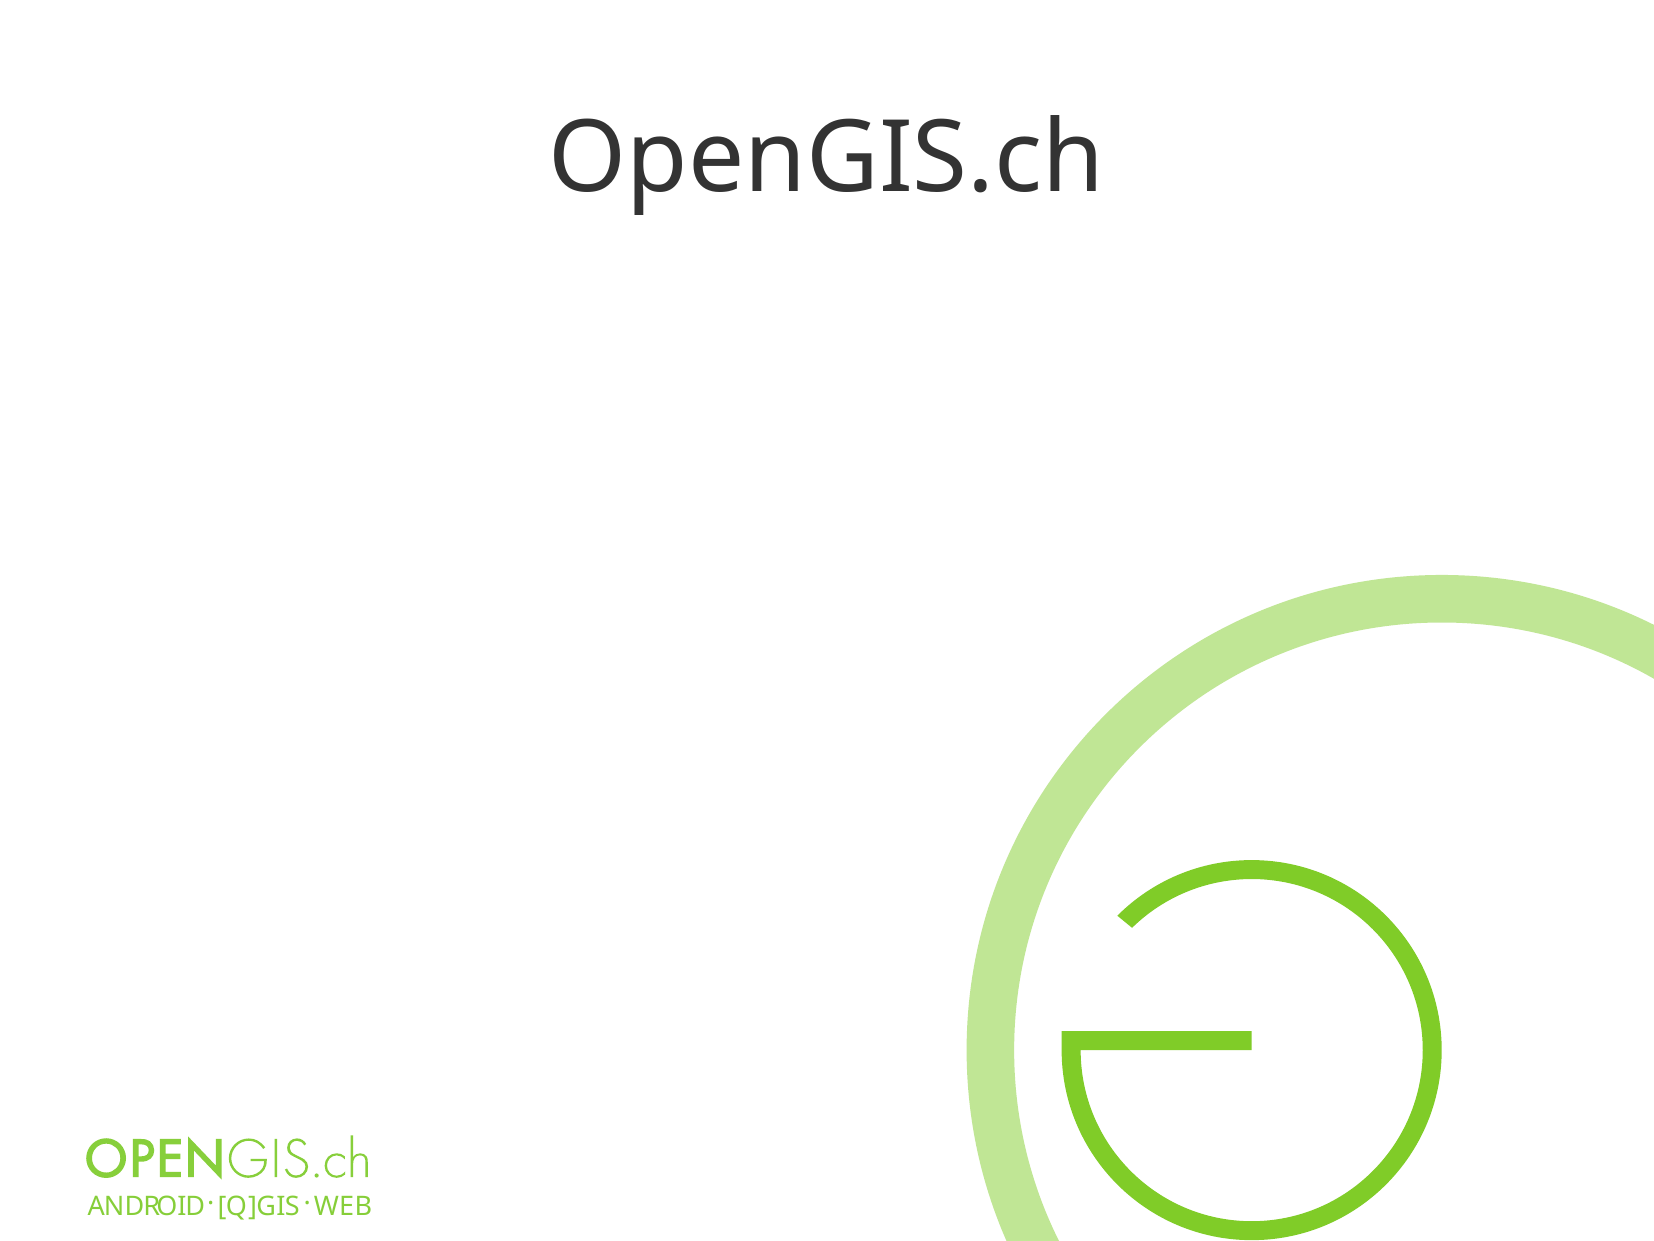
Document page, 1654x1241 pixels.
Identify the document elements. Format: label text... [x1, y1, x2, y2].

title OpenGIS.ch [82, 49, 1571, 257]
